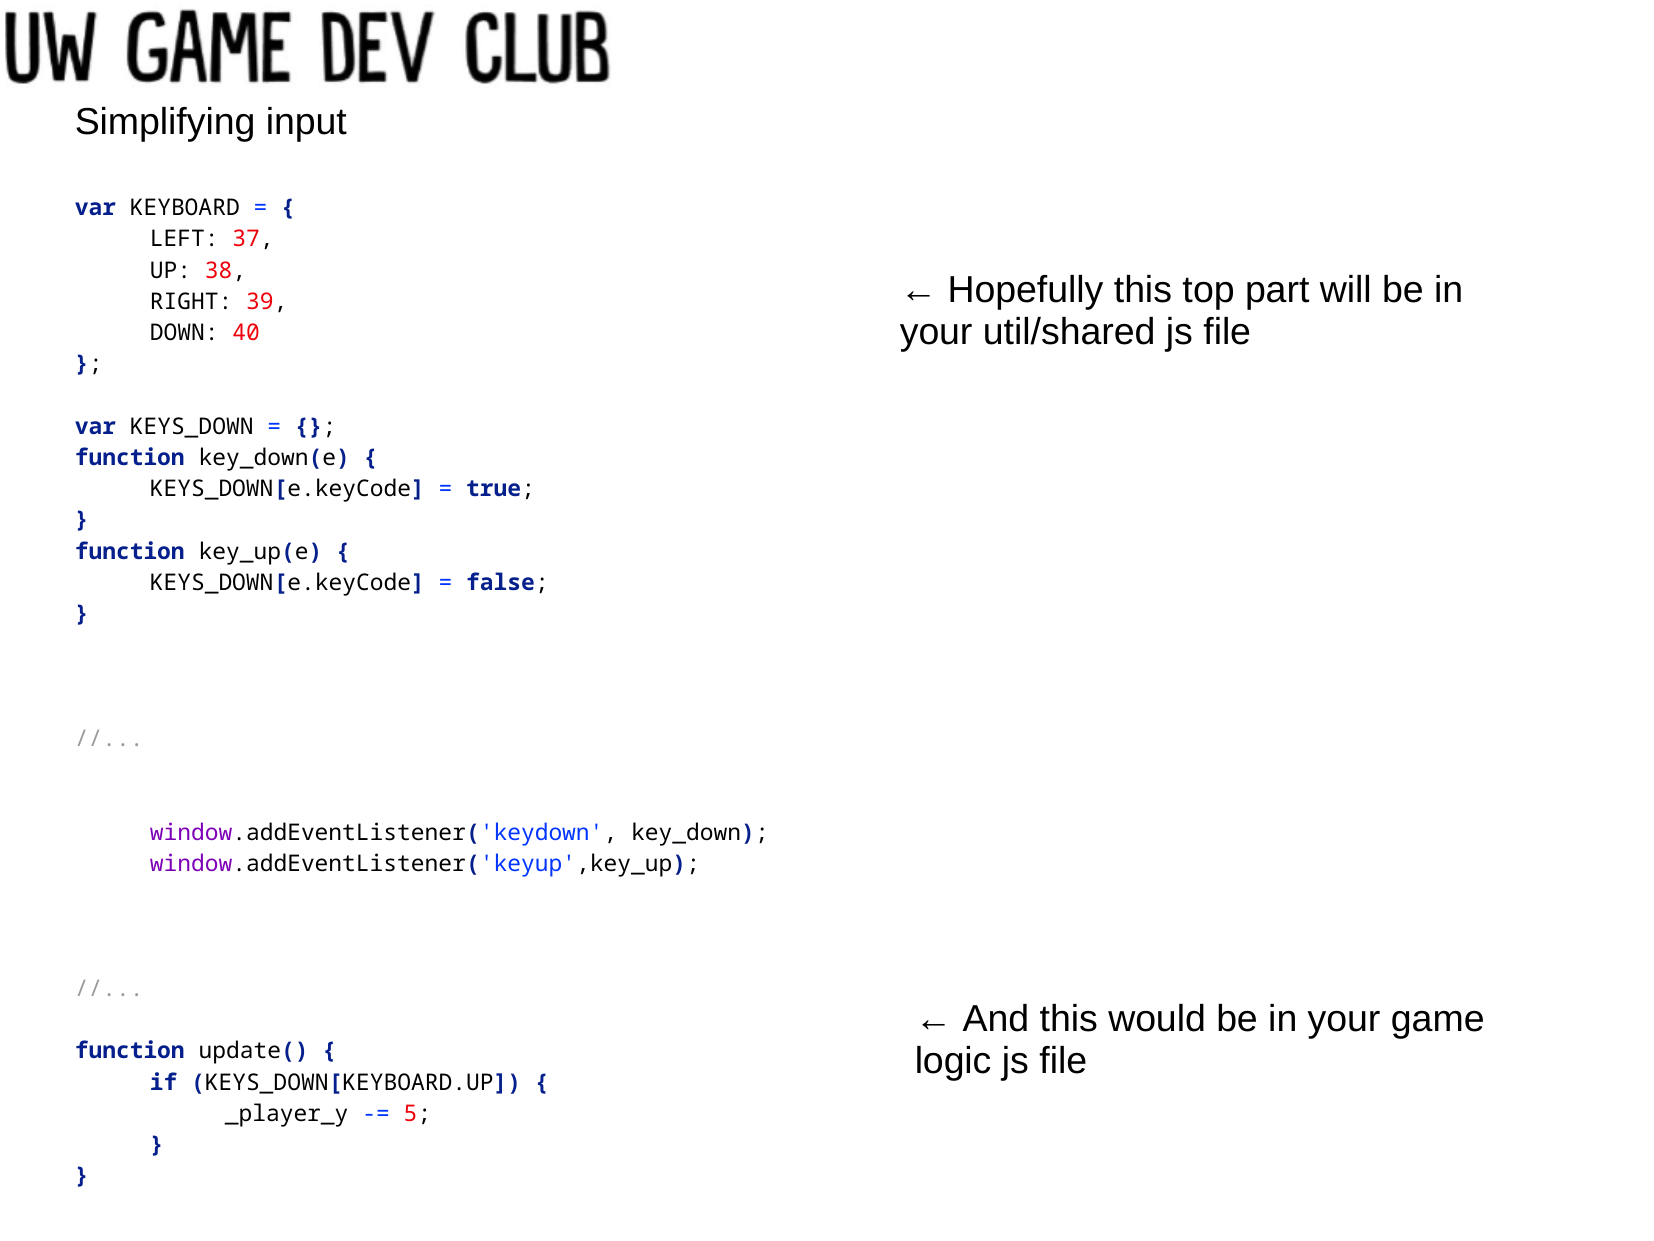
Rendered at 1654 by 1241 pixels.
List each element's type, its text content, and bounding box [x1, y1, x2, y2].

text_box ← And this would be in your game logic js file [900, 990, 1576, 1089]
text_box var KEYBOARD = { LEFT: 37, UP: 38, RIGHT: 39, DOWN: 40 }; var KEYS_DOWN = {}; function key_down(e) { KEYS_DOWN[e.keyCode] = true; } function key_up(e) { KEYS_DOWN[e.keyCode] = false; } //... window.addEventListener('keydown', key_down); window.addEventListener('keyup',key_up); //... function update() { if (KEYS_DOWN[KEYBOARD.UP]) { _player_y -= 5; } } [60, 183, 1156, 1119]
text_box Simplifying input [60, 93, 631, 151]
picture [1, 0, 617, 90]
text_box ← Hopefully this top part will be in your util/shared js file [885, 261, 1486, 361]
